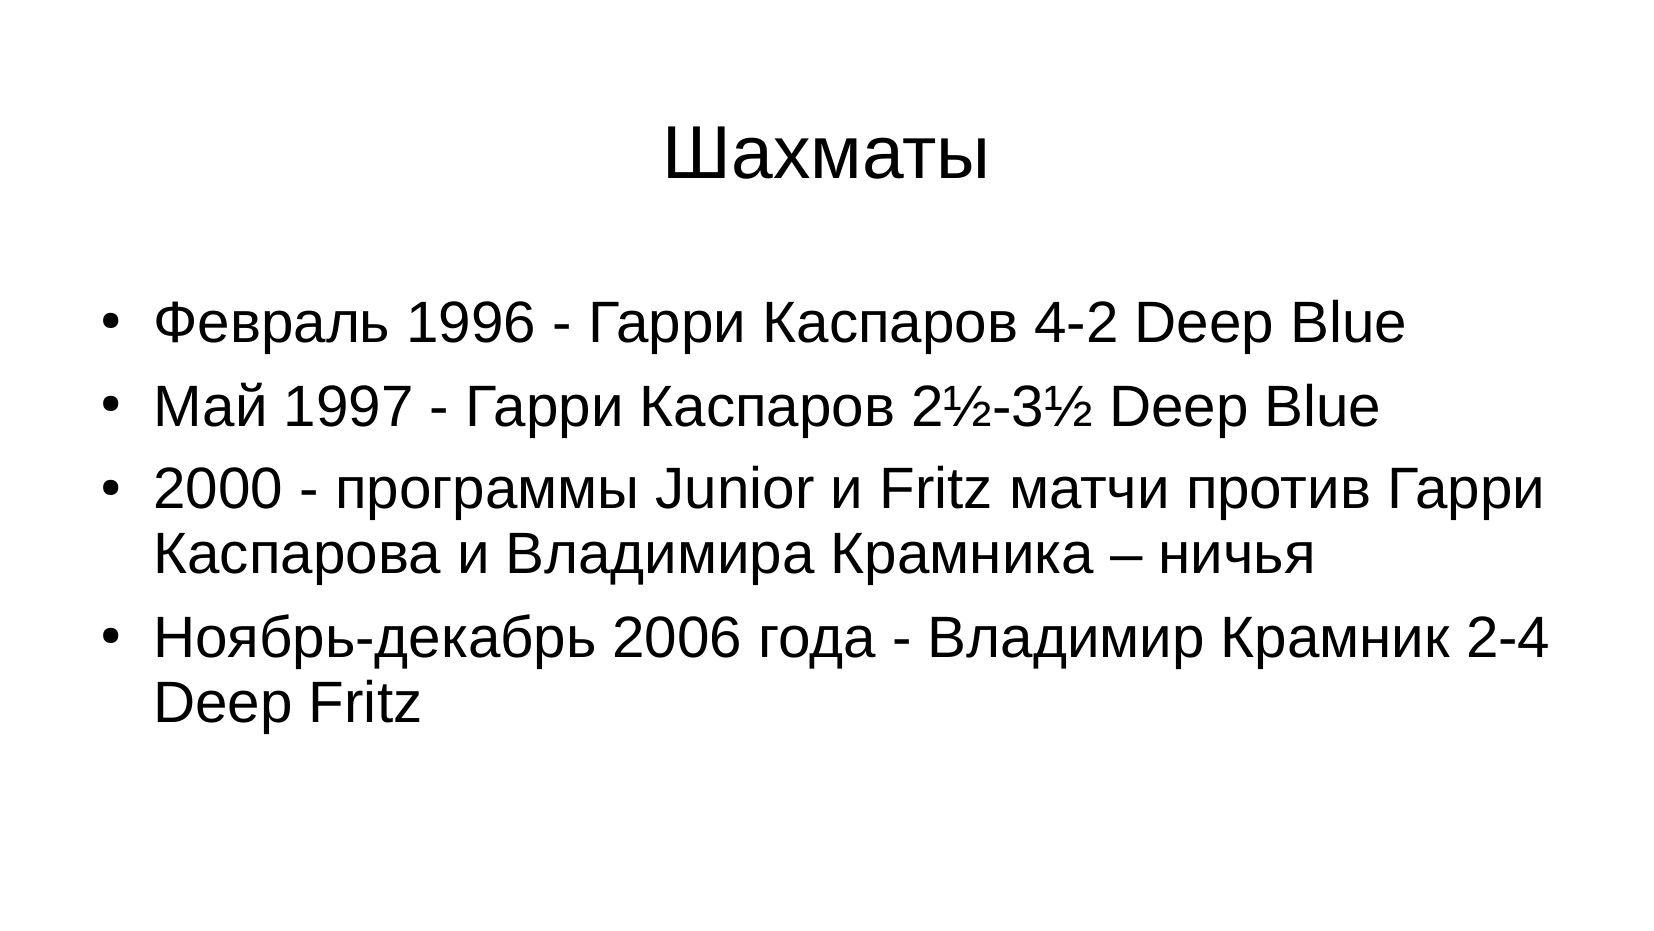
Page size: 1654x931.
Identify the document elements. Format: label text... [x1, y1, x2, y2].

list Февраль 1996 - Гарри Каспаров 4-2 Deep Blue Май 1997 - Гарри Каспаров 2½-3½ Deep Blue 2000 - программы Junior и Fritz матчи против Гарри Каспарова и Владимира Крамника – ничья Ноябрь-декабрь 2006 года - Владимир Крамник 2-4 Deep Fritz [82, 290, 1571, 931]
title Шахматы [82, 49, 1571, 257]
